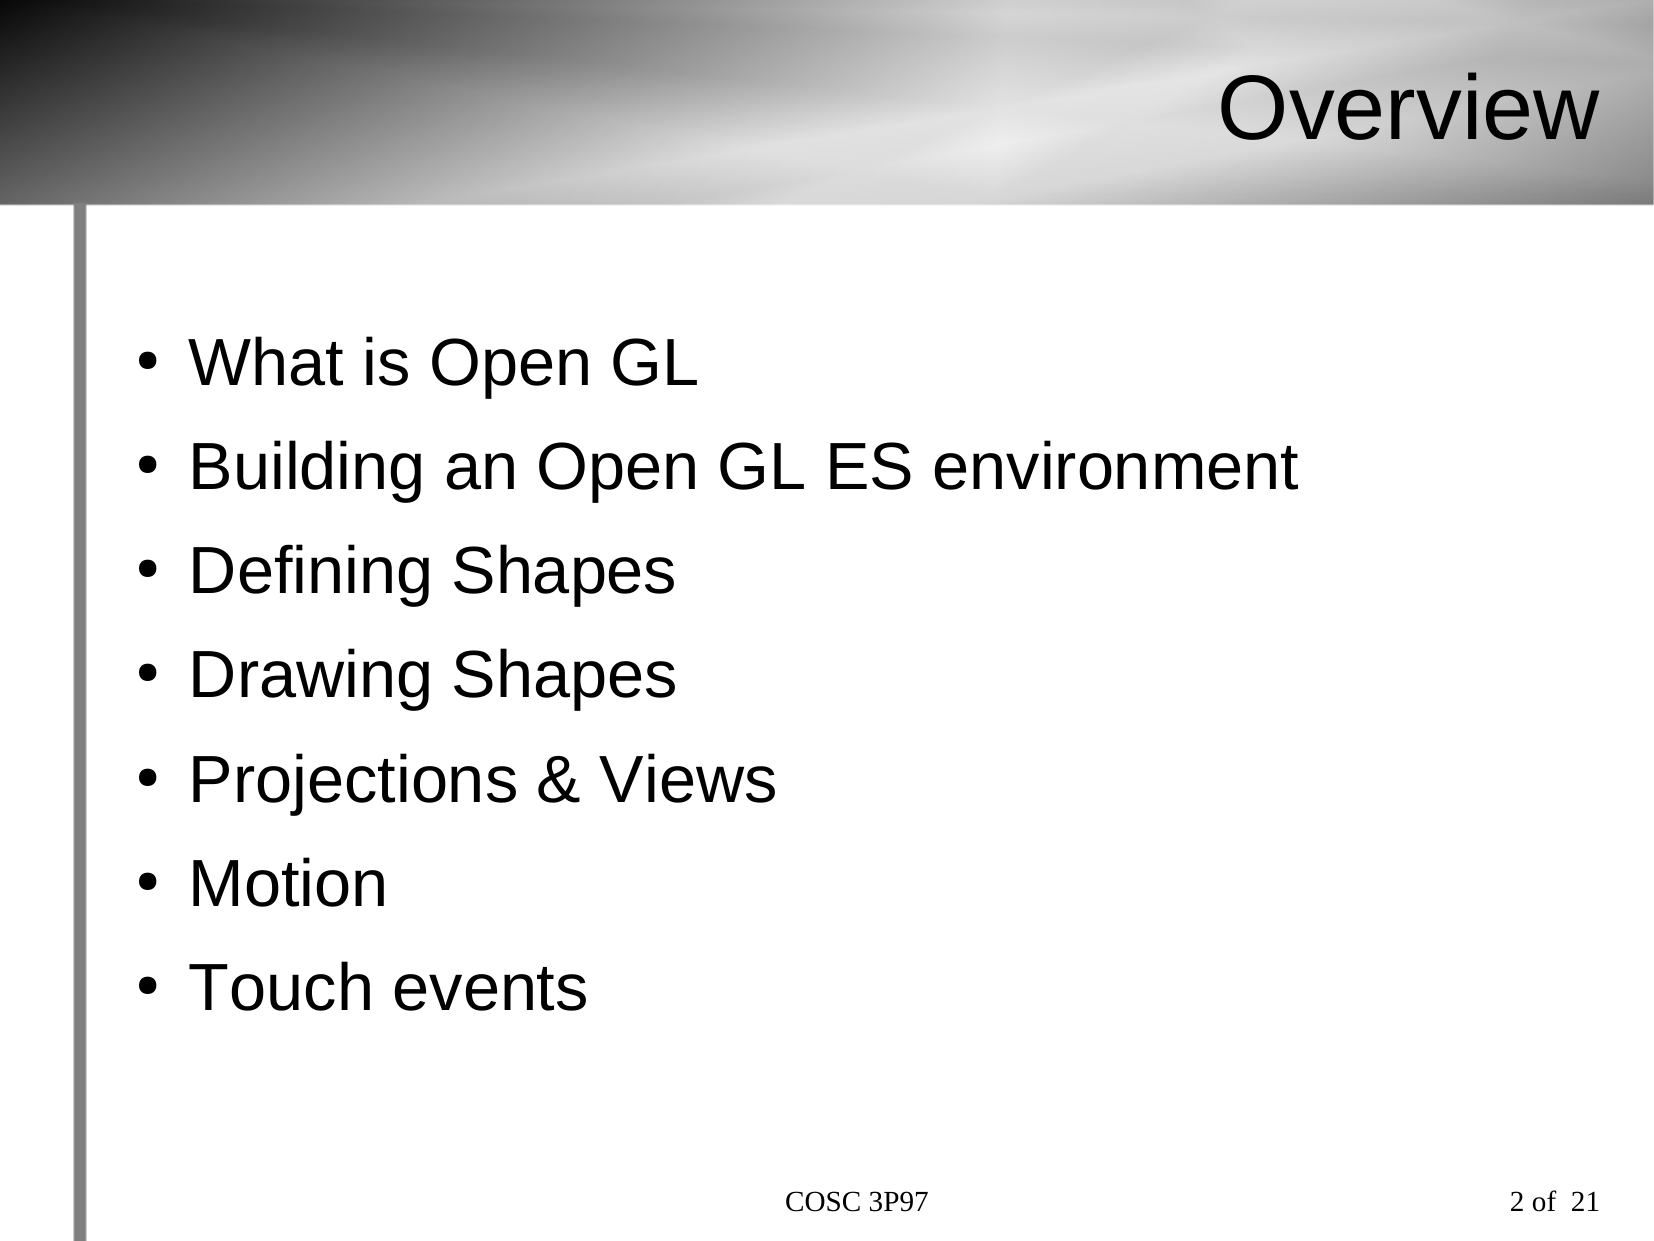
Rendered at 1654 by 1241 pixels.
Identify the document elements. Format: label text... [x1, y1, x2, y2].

title Overview [112, 13, 1601, 201]
picture [0, 0, 1654, 1241]
list What is Open GL Building an Open GL ES environment Defining Shapes Drawing Shapes Projections & Views Motion Touch events [118, 324, 1506, 1026]
